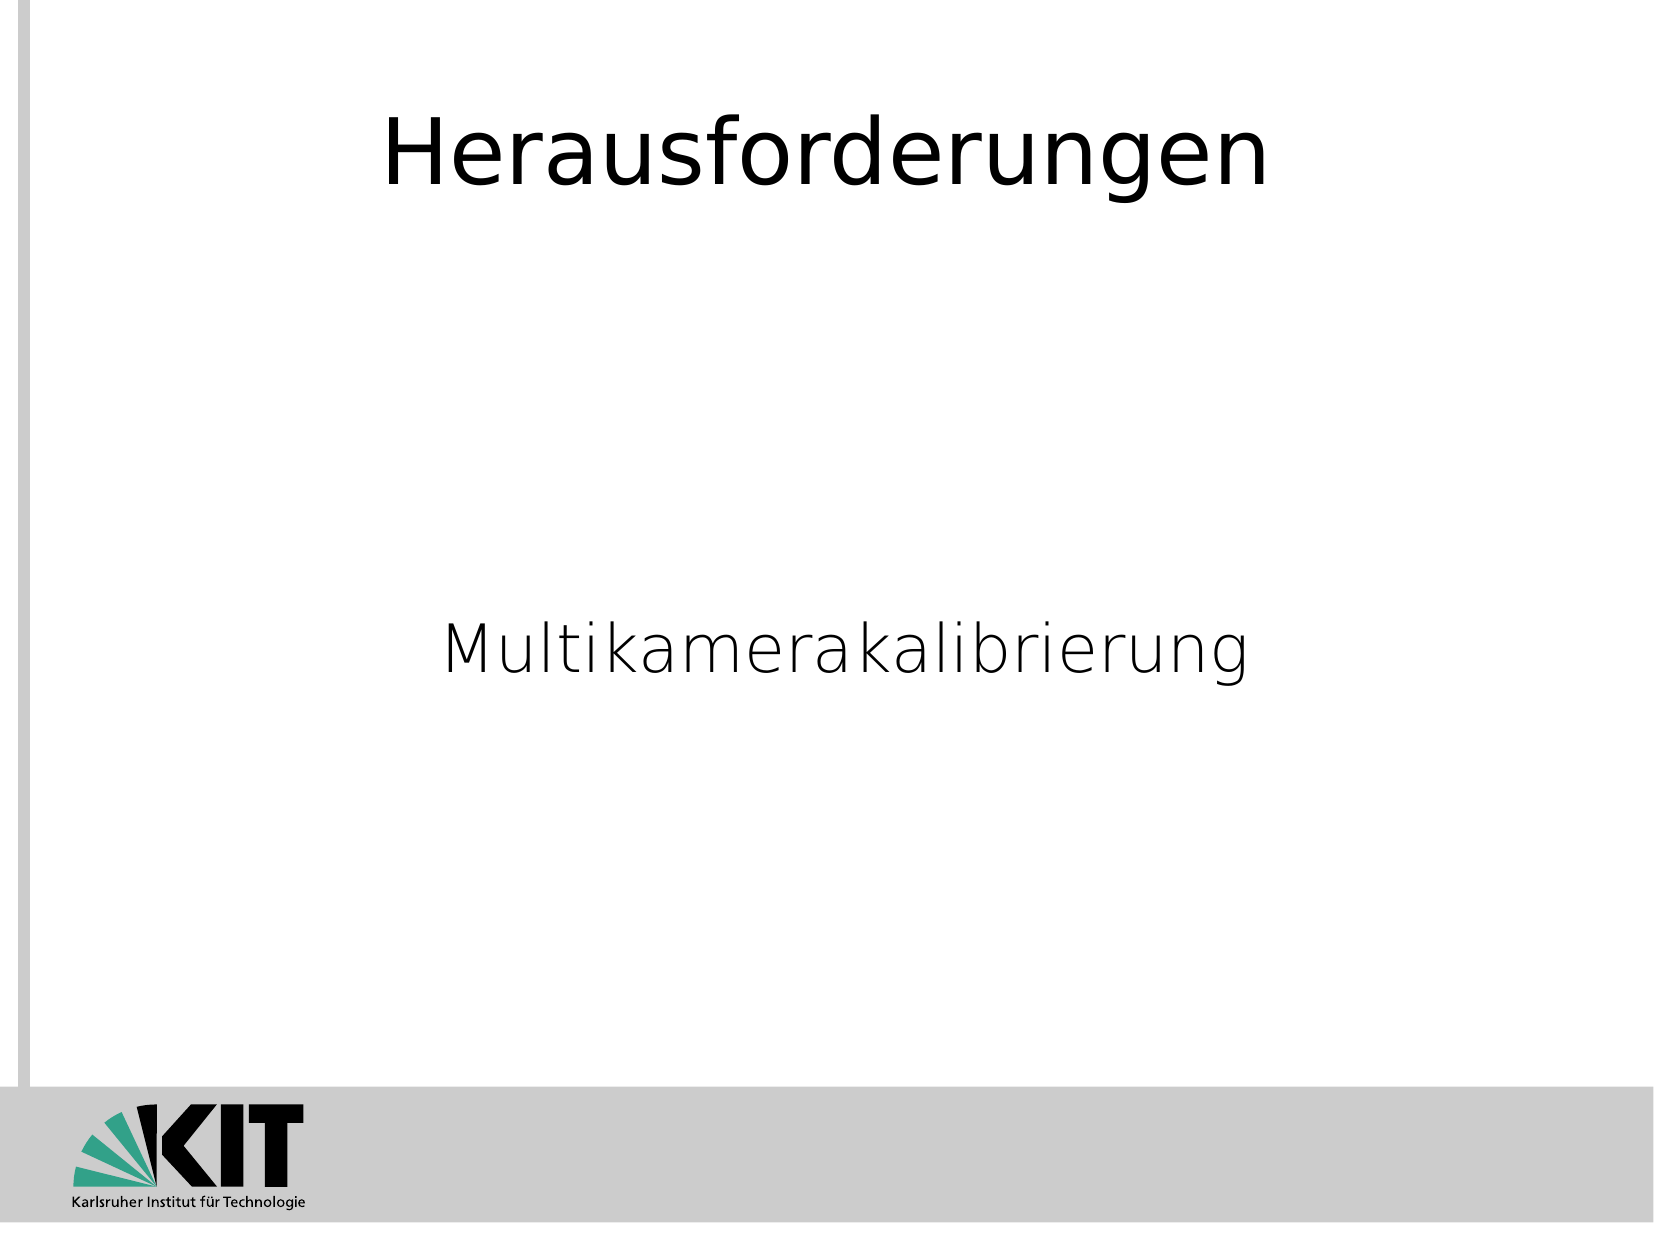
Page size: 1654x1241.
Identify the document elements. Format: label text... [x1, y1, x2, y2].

subtitle Multikamerakalibrierung [82, 290, 1571, 1010]
picture [70, 1098, 308, 1217]
title Herausforderungen [82, 49, 1571, 257]
text_box [0, 1086, 1654, 1223]
